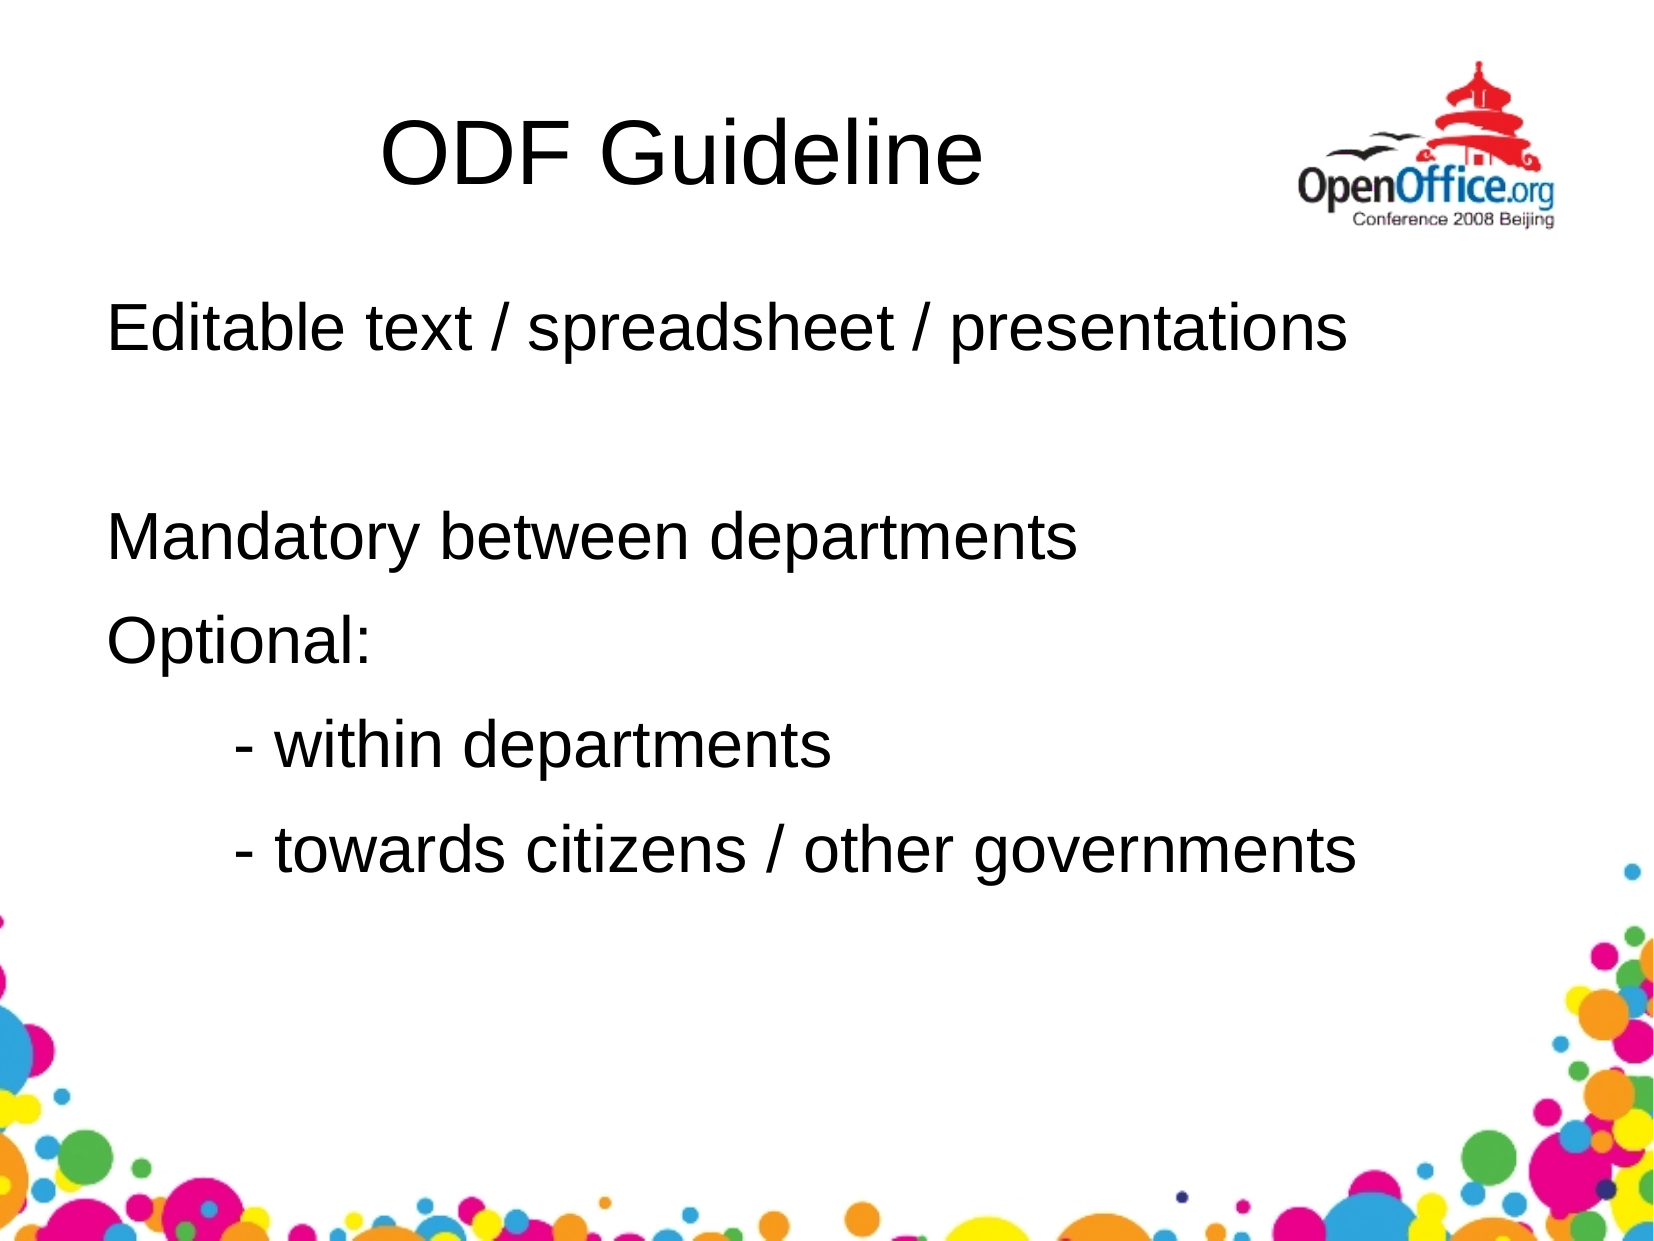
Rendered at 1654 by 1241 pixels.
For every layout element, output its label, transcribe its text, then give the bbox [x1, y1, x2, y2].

picture [1285, 51, 1569, 250]
list Editable text / spreadsheet / presentations Mandatory between departments Optional: - within departments - towards citizens / other governments [88, 290, 1577, 1109]
title ODF Guideline [82, 49, 1258, 257]
picture [0, 810, 1654, 1241]
